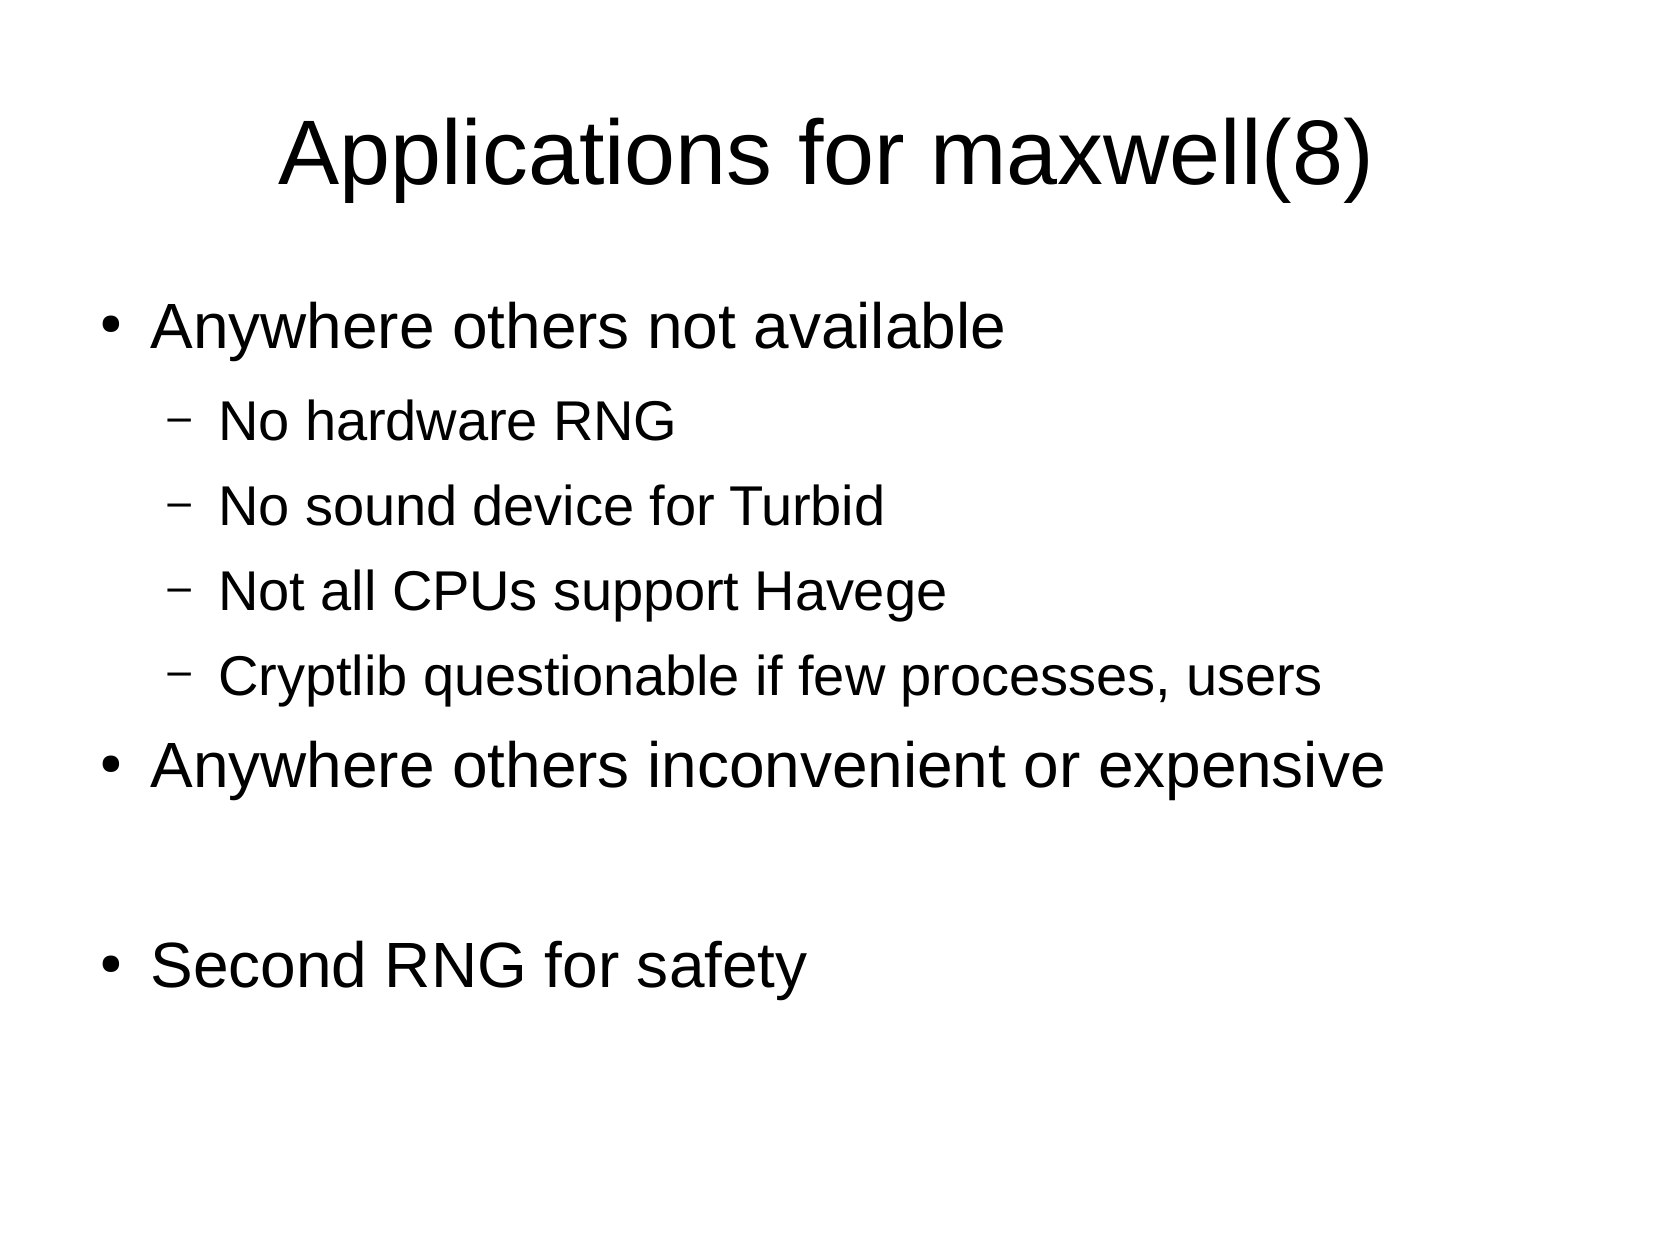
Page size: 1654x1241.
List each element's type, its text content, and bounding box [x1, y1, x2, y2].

list Anywhere others not available No hardware RNG No sound device for Turbid Not all CPUs support Havege Cryptlib questionable if few processes, users Anywhere others inconvenient or expensive Second RNG for safety [82, 290, 1571, 1010]
title Applications for maxwell(8) [82, 49, 1571, 257]
